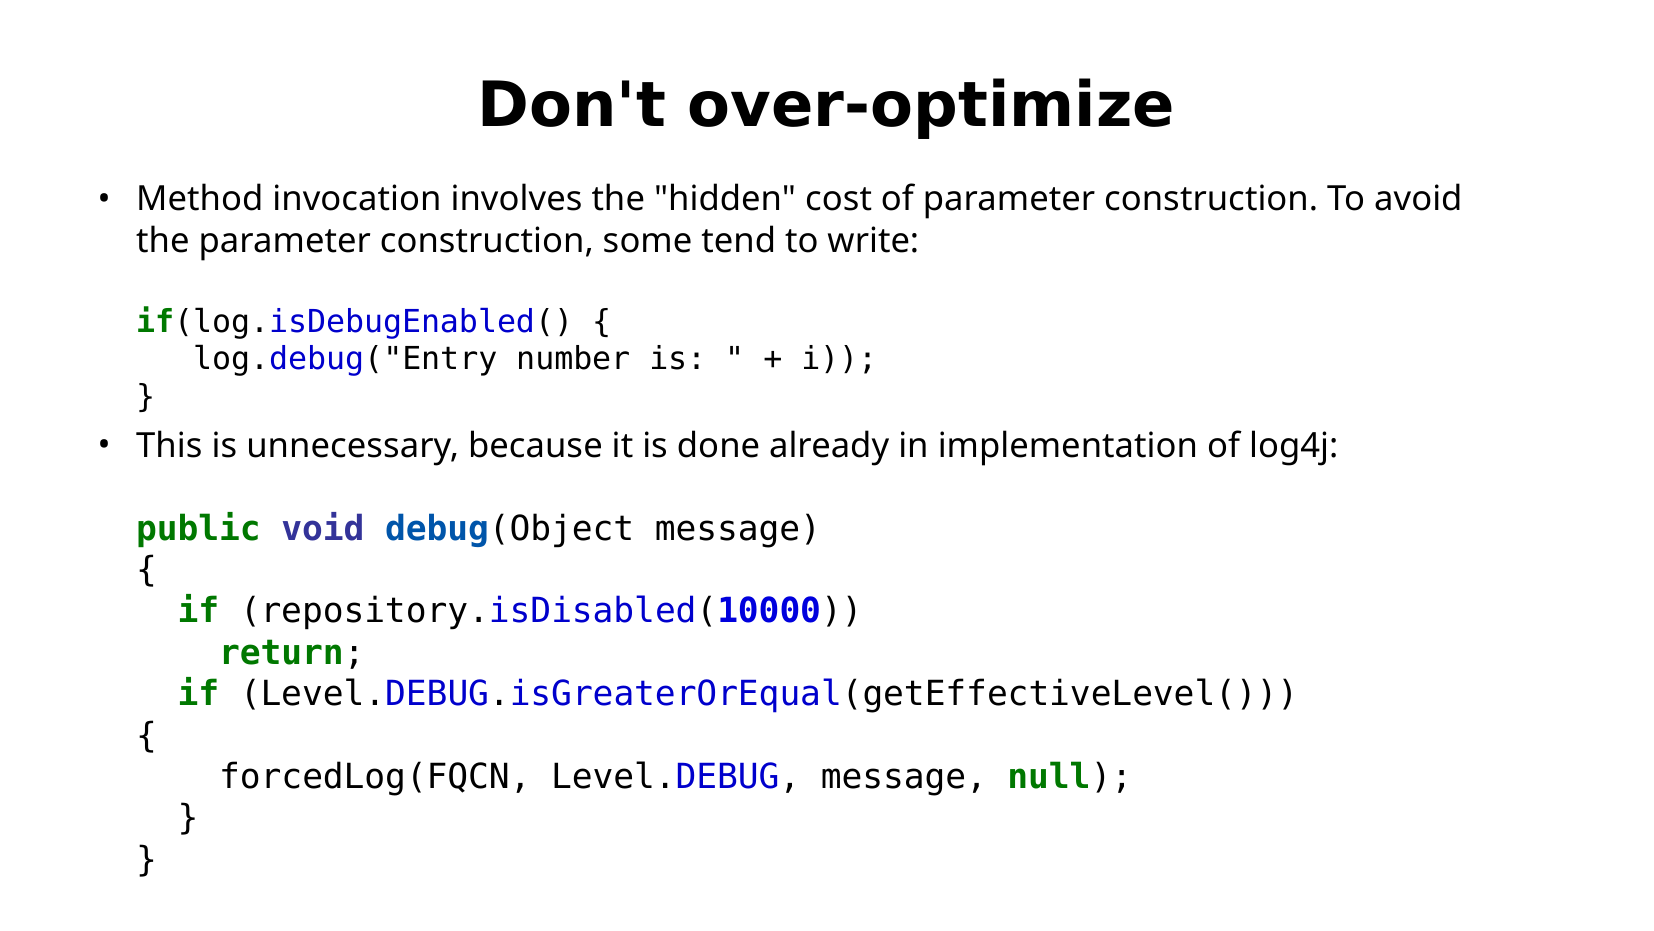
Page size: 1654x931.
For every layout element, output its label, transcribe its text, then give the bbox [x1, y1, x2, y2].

list Method invocation involves the "hidden" cost of parameter construction. To avoid the parameter construction, some tend to write: if(log.isDebugEnabled() { log.debug("Entry number is: " + i)); } This is unnecessary, because it is done already in implementation of log4j: public void debug(Object message) { if (repository.isDisabled(10000)) return; if (Level.DEBUG.isGreaterOrEqual(getEffectiveLevel())) { forcedLog(FQCN, Level.DEBUG, message, null); } } [82, 168, 1538, 889]
title Don't over-optimize [82, 36, 1571, 147]
